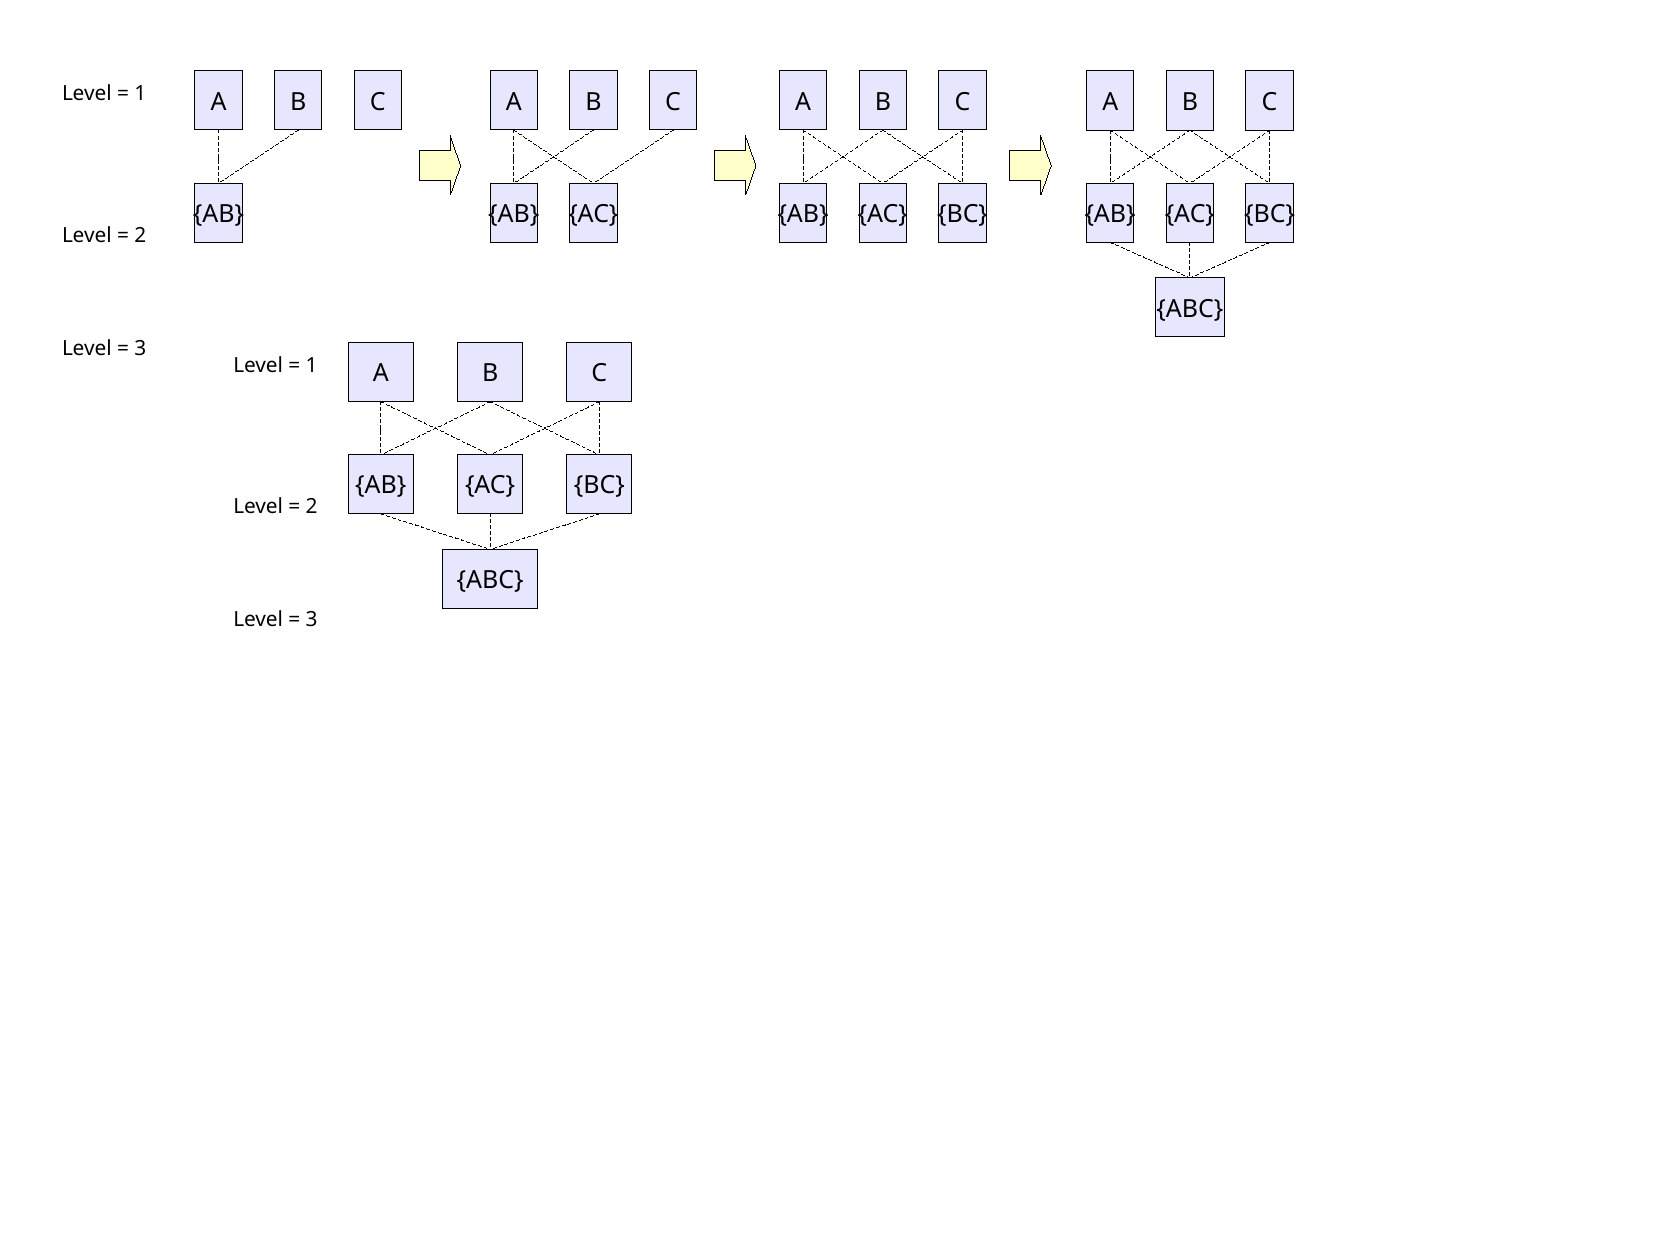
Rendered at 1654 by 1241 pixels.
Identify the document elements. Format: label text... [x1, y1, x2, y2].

text_box {AB} [490, 183, 538, 243]
text_box A [348, 342, 414, 402]
text_box {AB} [348, 454, 414, 514]
text_box A [490, 70, 538, 130]
text_box {ABC} [442, 549, 538, 609]
text_box B [859, 70, 907, 130]
text_box {BC} [1245, 183, 1294, 243]
text_box C [566, 342, 632, 402]
text_box B [274, 70, 322, 130]
text_box {ABC} [1155, 277, 1225, 337]
text_box C [649, 70, 697, 130]
text_box Level = 1 Level = 2 Level = 3 [218, 342, 341, 638]
text_box {AC} [457, 454, 523, 514]
text_box {AB} [779, 183, 827, 243]
text_box {AC} [1166, 183, 1214, 243]
text_box {AB} [194, 183, 243, 243]
text_box Level = 1 Level = 2 Level = 3 [47, 70, 170, 366]
text_box [419, 135, 461, 195]
text_box B [569, 70, 618, 130]
text_box B [457, 342, 523, 402]
text_box A [779, 70, 827, 130]
text_box A [194, 70, 243, 130]
text_box C [354, 70, 402, 130]
text_box A [1086, 70, 1134, 131]
text_box {BC} [566, 454, 632, 514]
text_box [1009, 135, 1052, 195]
text_box C [938, 70, 987, 130]
text_box {BC} [938, 183, 987, 243]
text_box {AB} [1086, 183, 1134, 243]
text_box [714, 135, 756, 195]
text_box {AC} [859, 183, 907, 243]
text_box {AC} [569, 183, 618, 243]
text_box C [1245, 70, 1294, 131]
text_box B [1166, 70, 1214, 131]
